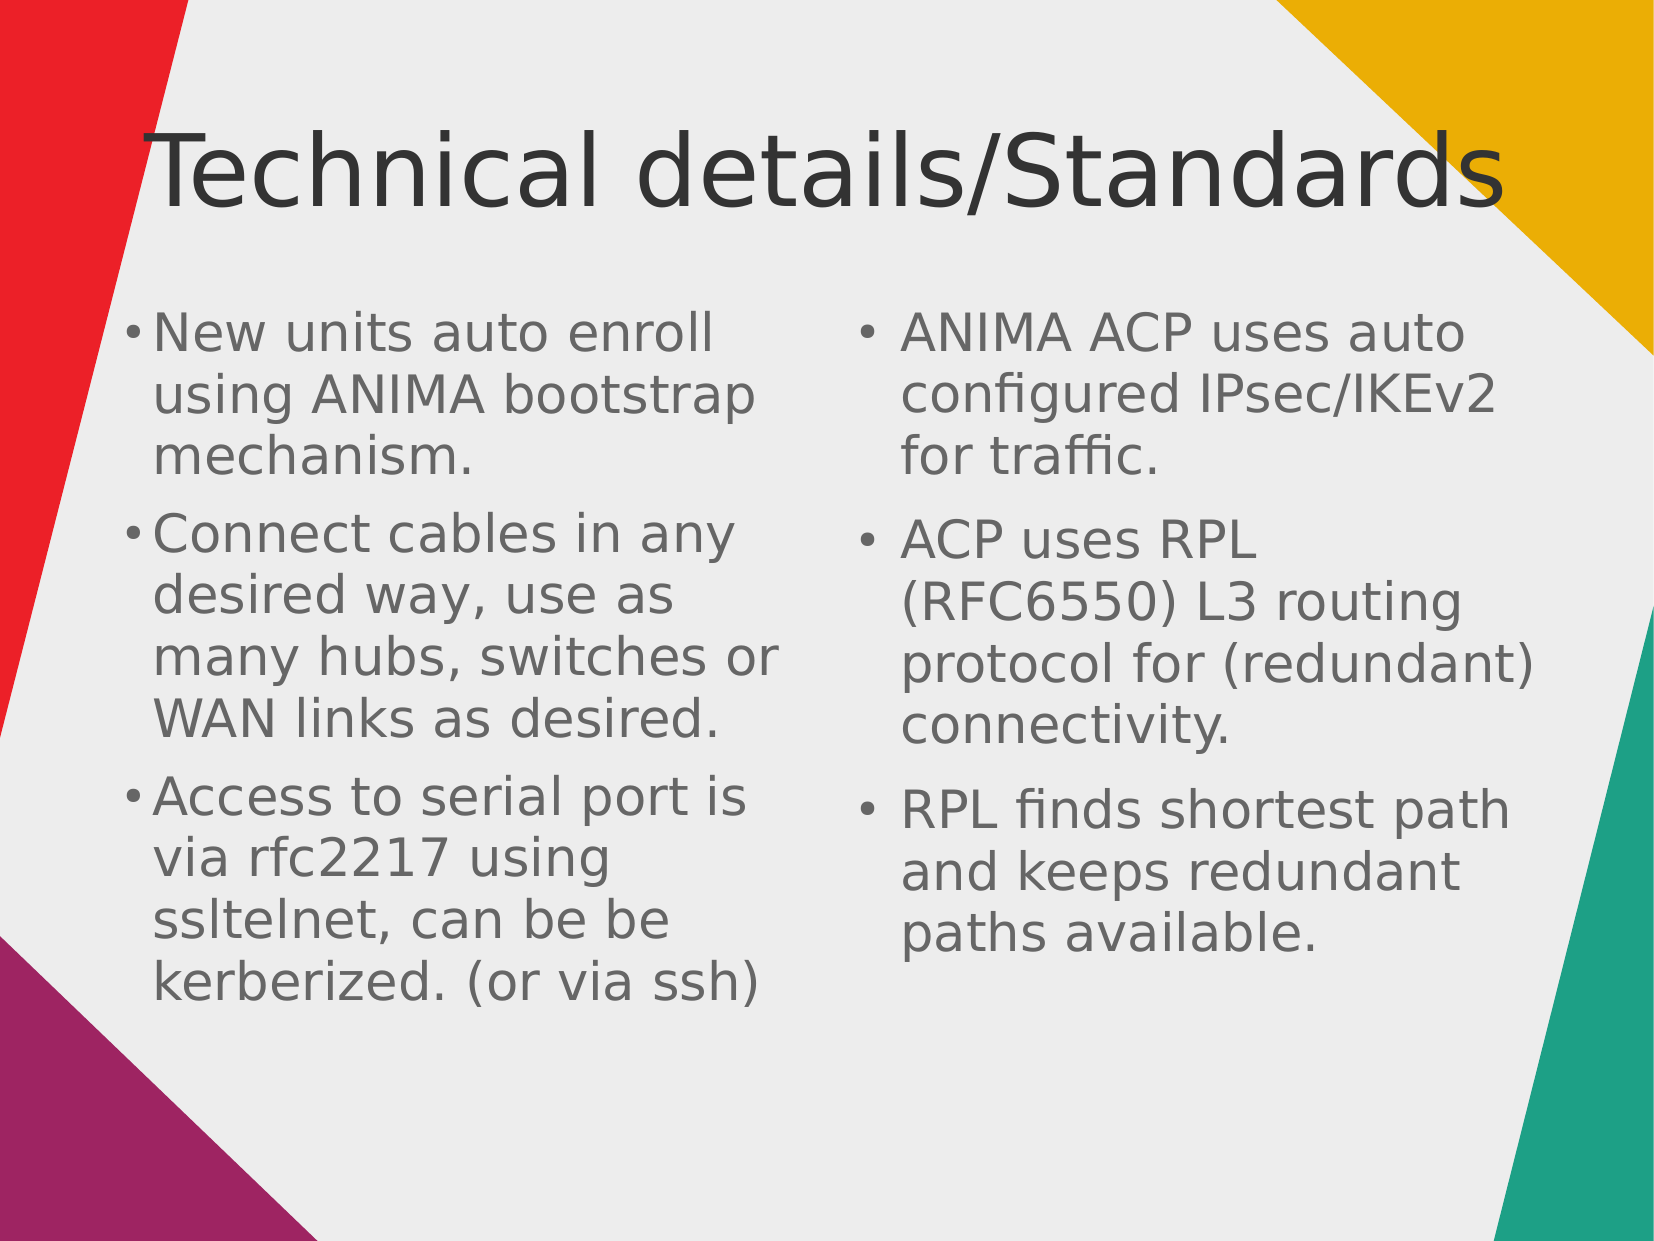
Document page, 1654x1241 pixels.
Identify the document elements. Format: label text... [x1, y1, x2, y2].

list ANIMA ACP uses auto configured IPsec/IKEv2 for traffic. ACP uses RPL (RFC6550) L3 routing protocol for (redundant) connectivity. RPL finds shortest path and keeps redundant paths available. [844, 302, 1540, 1033]
list New units auto enroll using ANIMA bootstrap mechanism. Connect cables in any desired way, use as many hubs, switches or WAN links as desired. Access to serial port is via rfc2217 using ssltelnet, can be be kerberized. (or via ssh) [114, 302, 810, 1033]
title Technical details/Standards [114, 73, 1539, 271]
